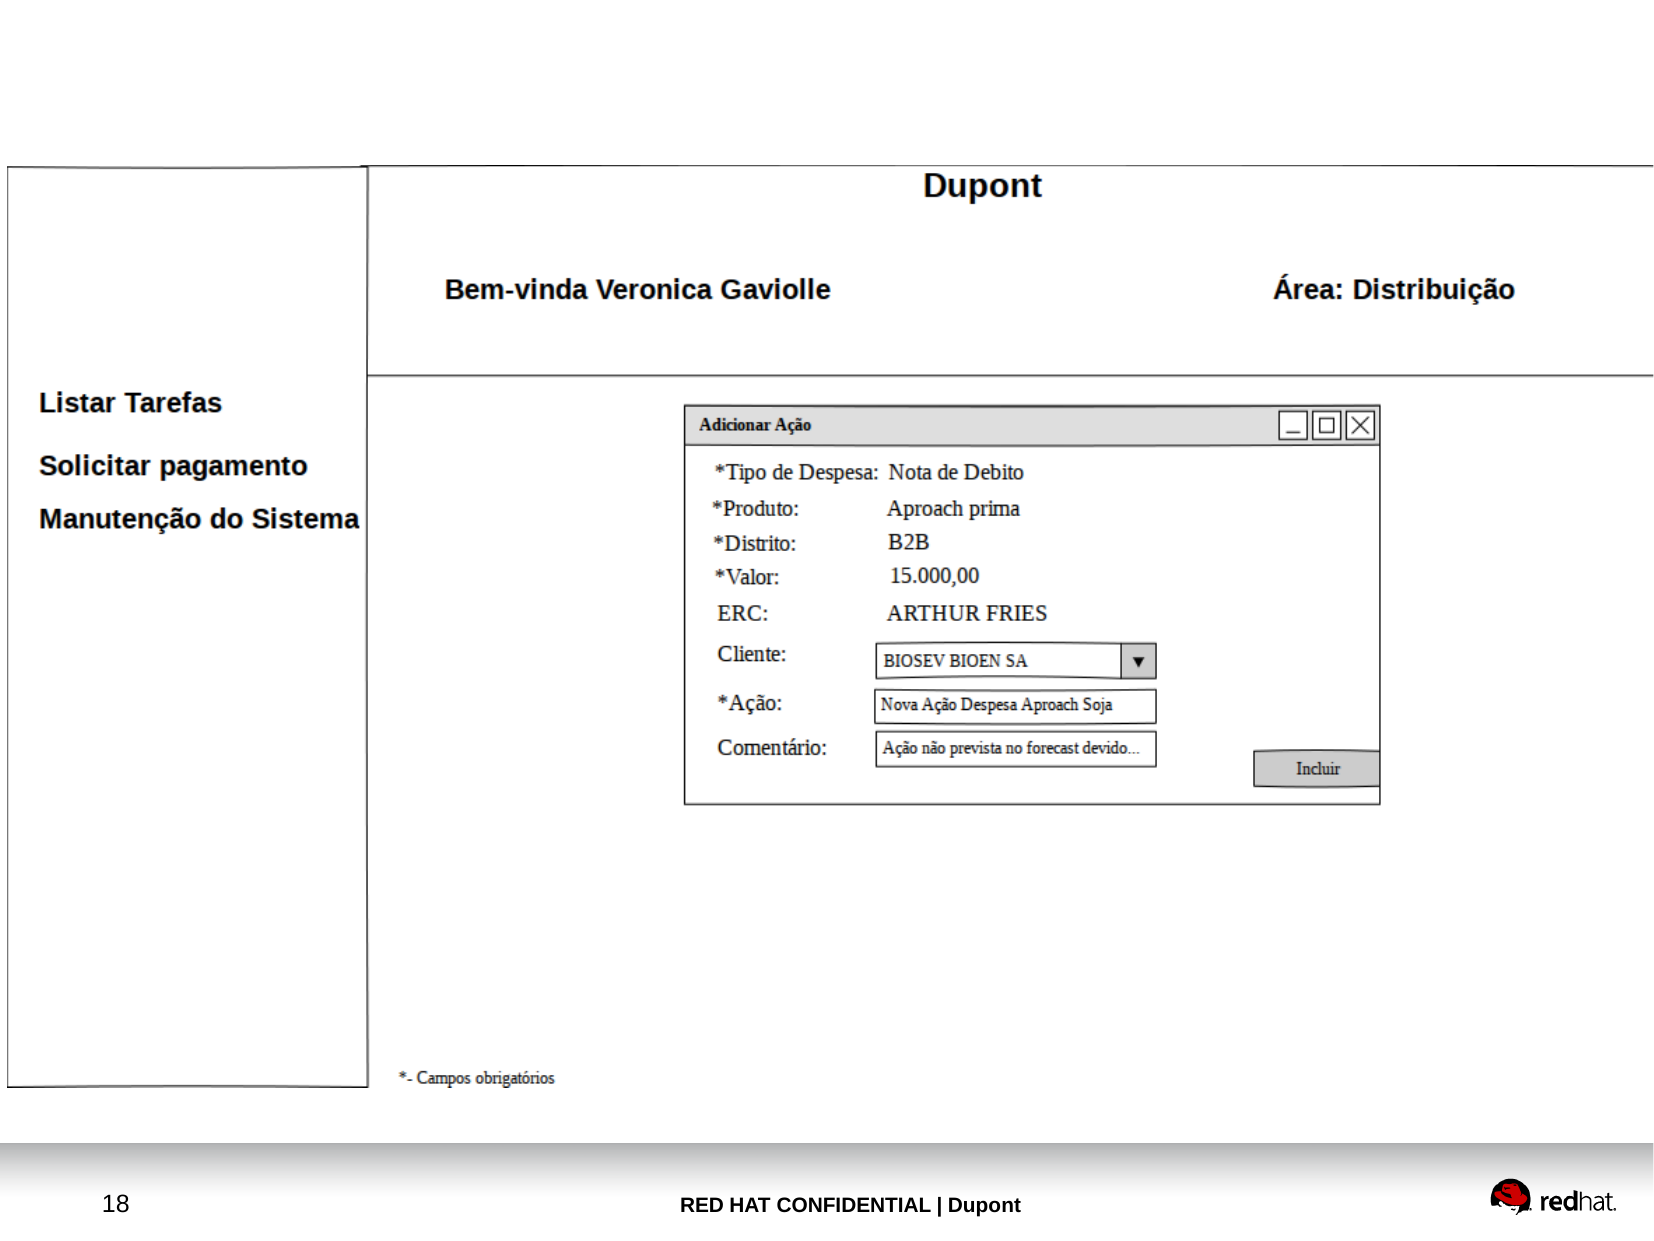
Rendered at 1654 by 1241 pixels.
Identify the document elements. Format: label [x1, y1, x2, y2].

picture [0, 1143, 1654, 1241]
picture [7, 165, 1654, 1088]
